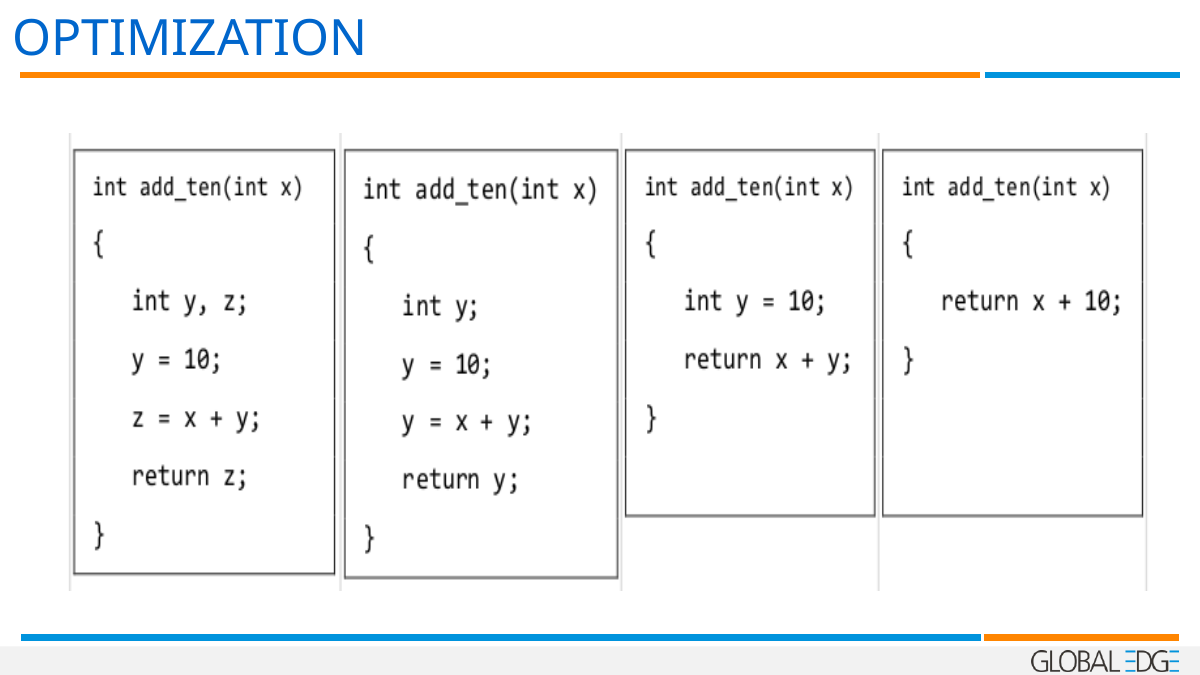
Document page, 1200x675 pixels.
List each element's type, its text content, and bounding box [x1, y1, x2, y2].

picture [23, 133, 1182, 591]
picture [1031, 650, 1179, 672]
title OPTIMIZATION [12, 6, 1088, 66]
